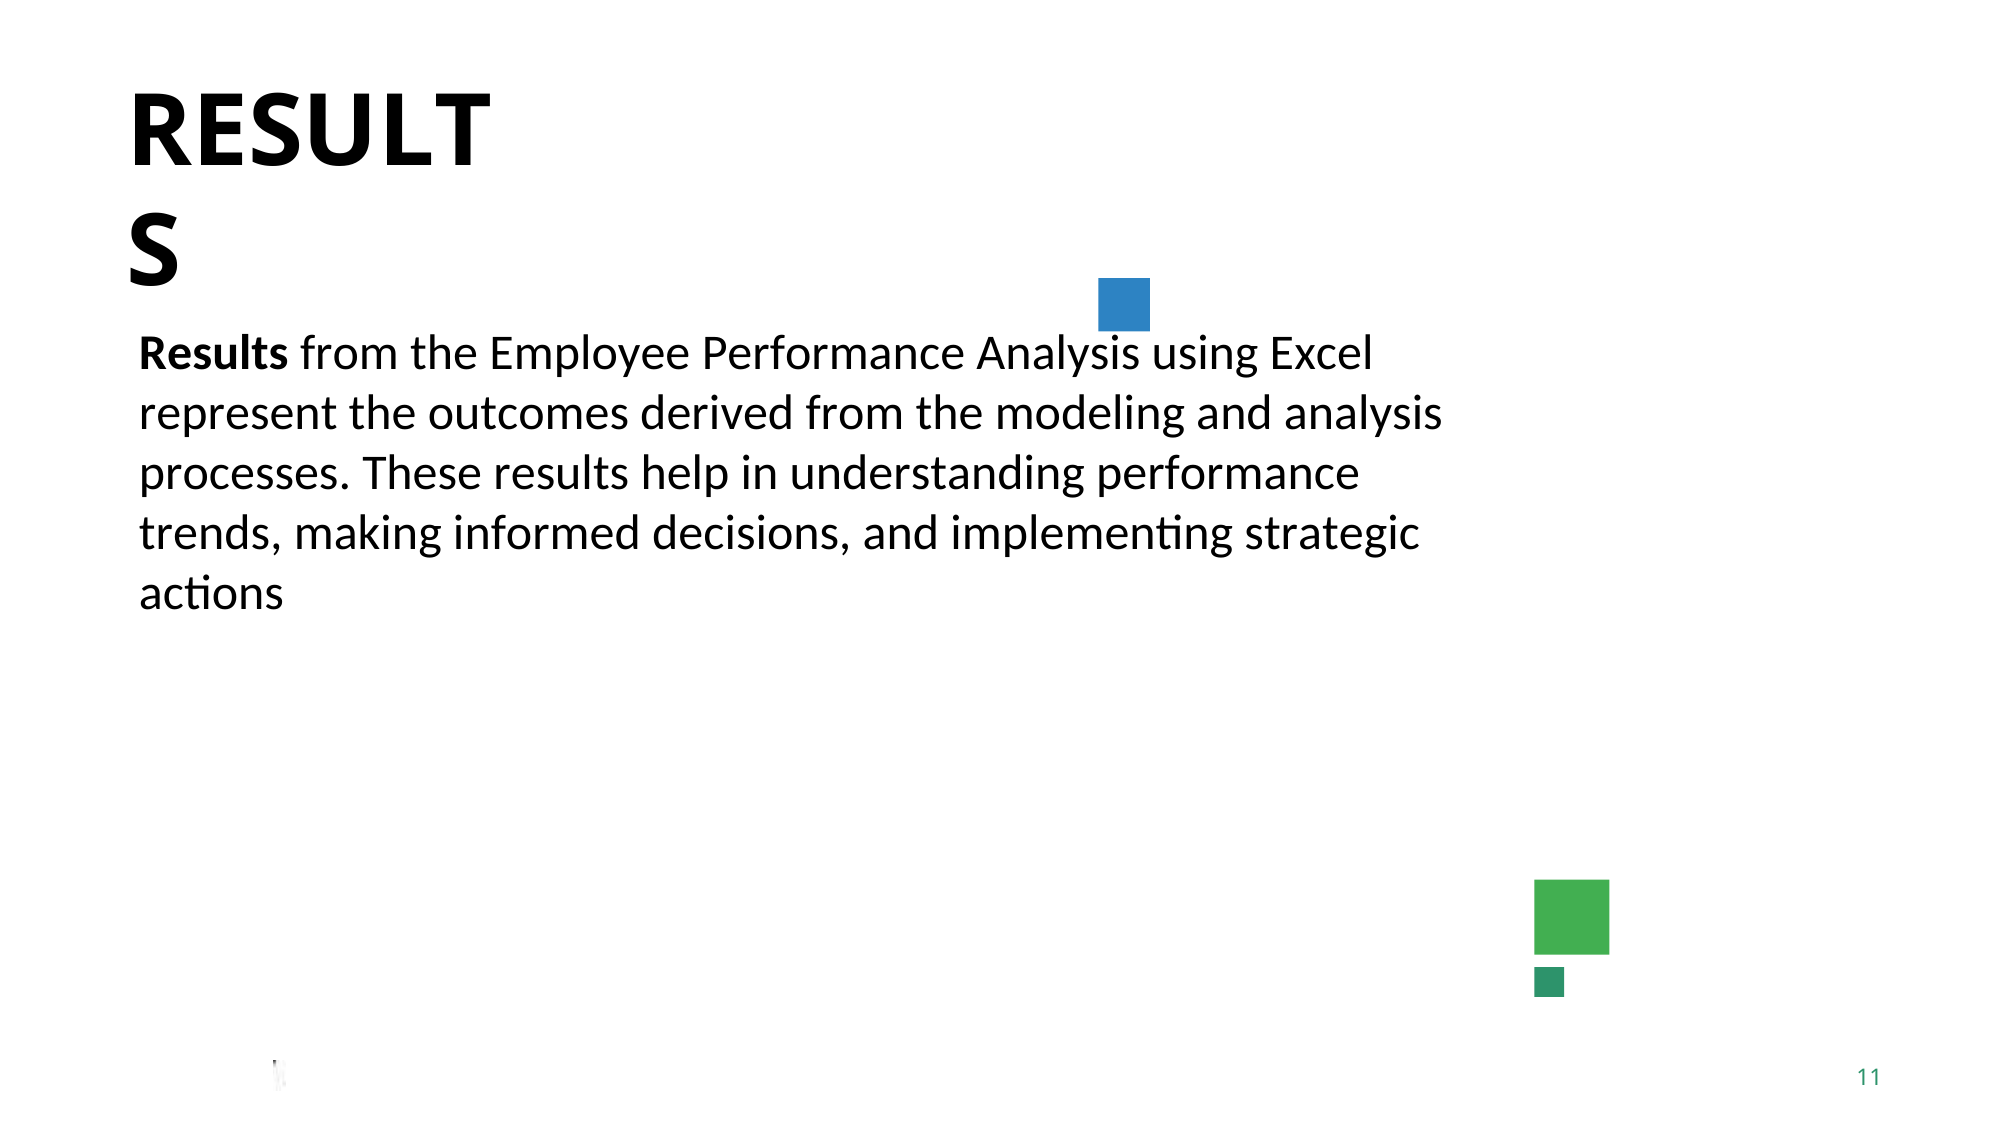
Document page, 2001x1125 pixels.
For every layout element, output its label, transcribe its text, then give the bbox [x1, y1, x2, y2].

text_box [1098, 278, 1150, 312]
text_box Results from the Employee Performance Analysis using Excel represent the outcomes derived from the modeling and analysis processes. These results help in understanding performance trends, making informed decisions, and implementing strategic actions [123, 312, 1502, 631]
text_box [1534, 879, 1610, 955]
title RESULTS [123, 63, 524, 309]
picture [273, 1060, 286, 1091]
text_box [1534, 967, 1565, 997]
text_box 11 [1849, 1061, 1888, 1094]
